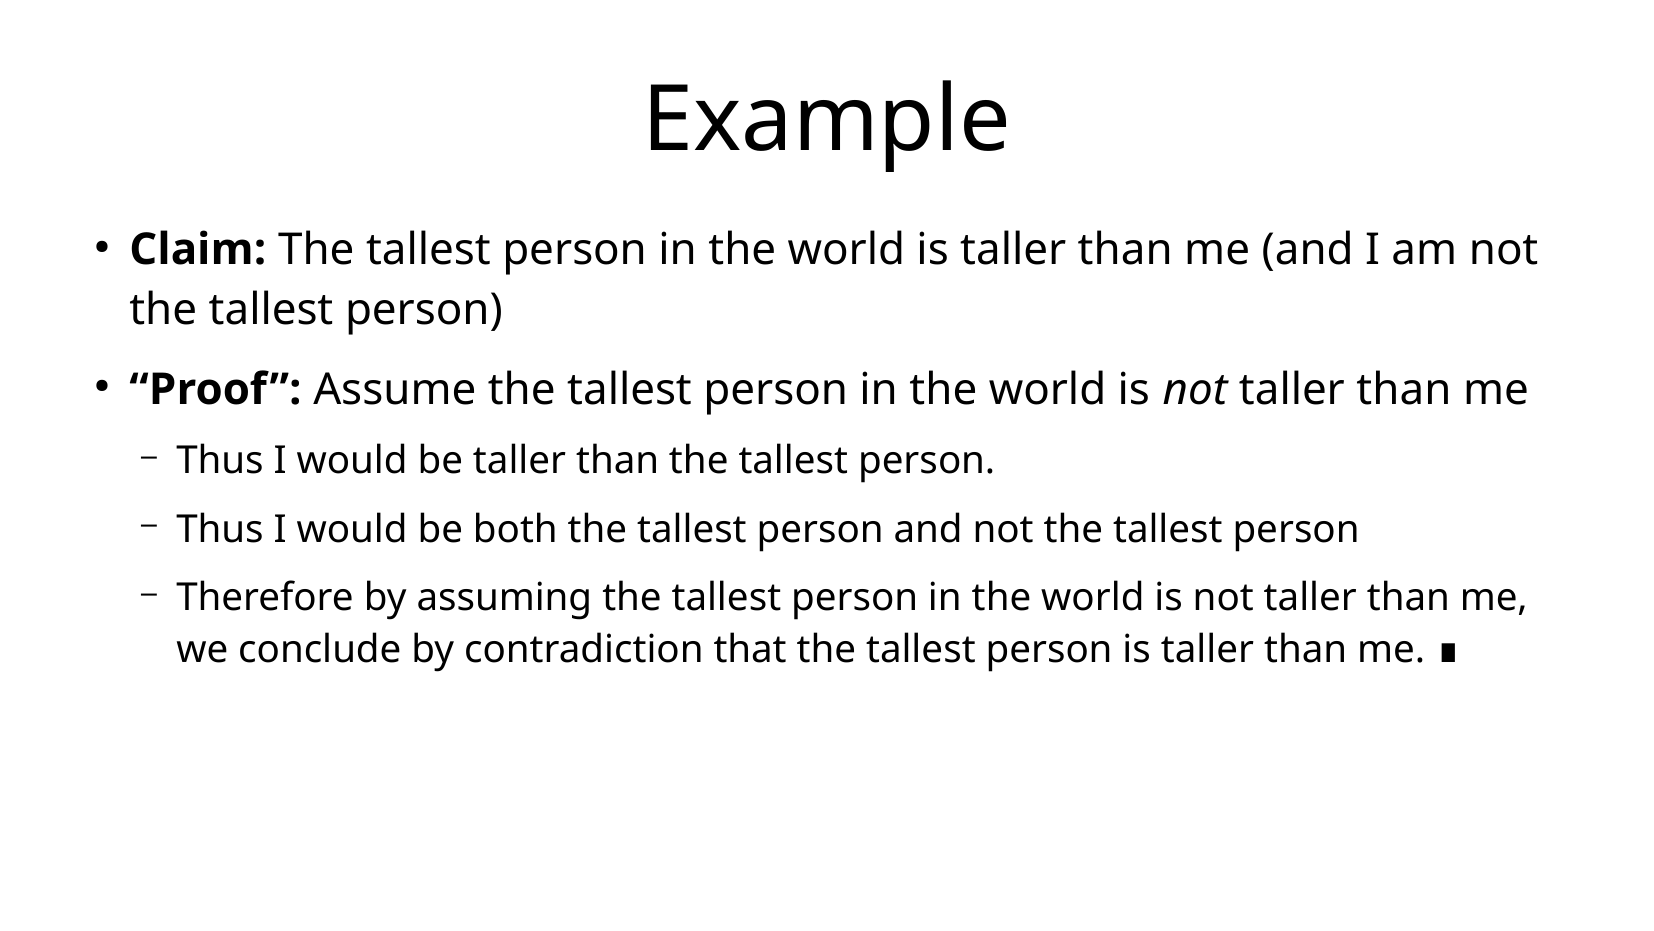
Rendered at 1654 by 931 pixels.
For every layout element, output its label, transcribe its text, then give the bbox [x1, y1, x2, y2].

title Example [82, 37, 1571, 193]
list Claim: The tallest person in the world is taller than me (and I am not the tallest person) “Proof”: Assume the tallest person in the world is not taller than me Thus I would be taller than the tallest person. Thus I would be both the tallest person and not the tallest person Therefore by assuming the tallest person in the world is not taller than me, we conclude by contradiction that the tallest person is taller than me. ∎ [82, 217, 1571, 758]
